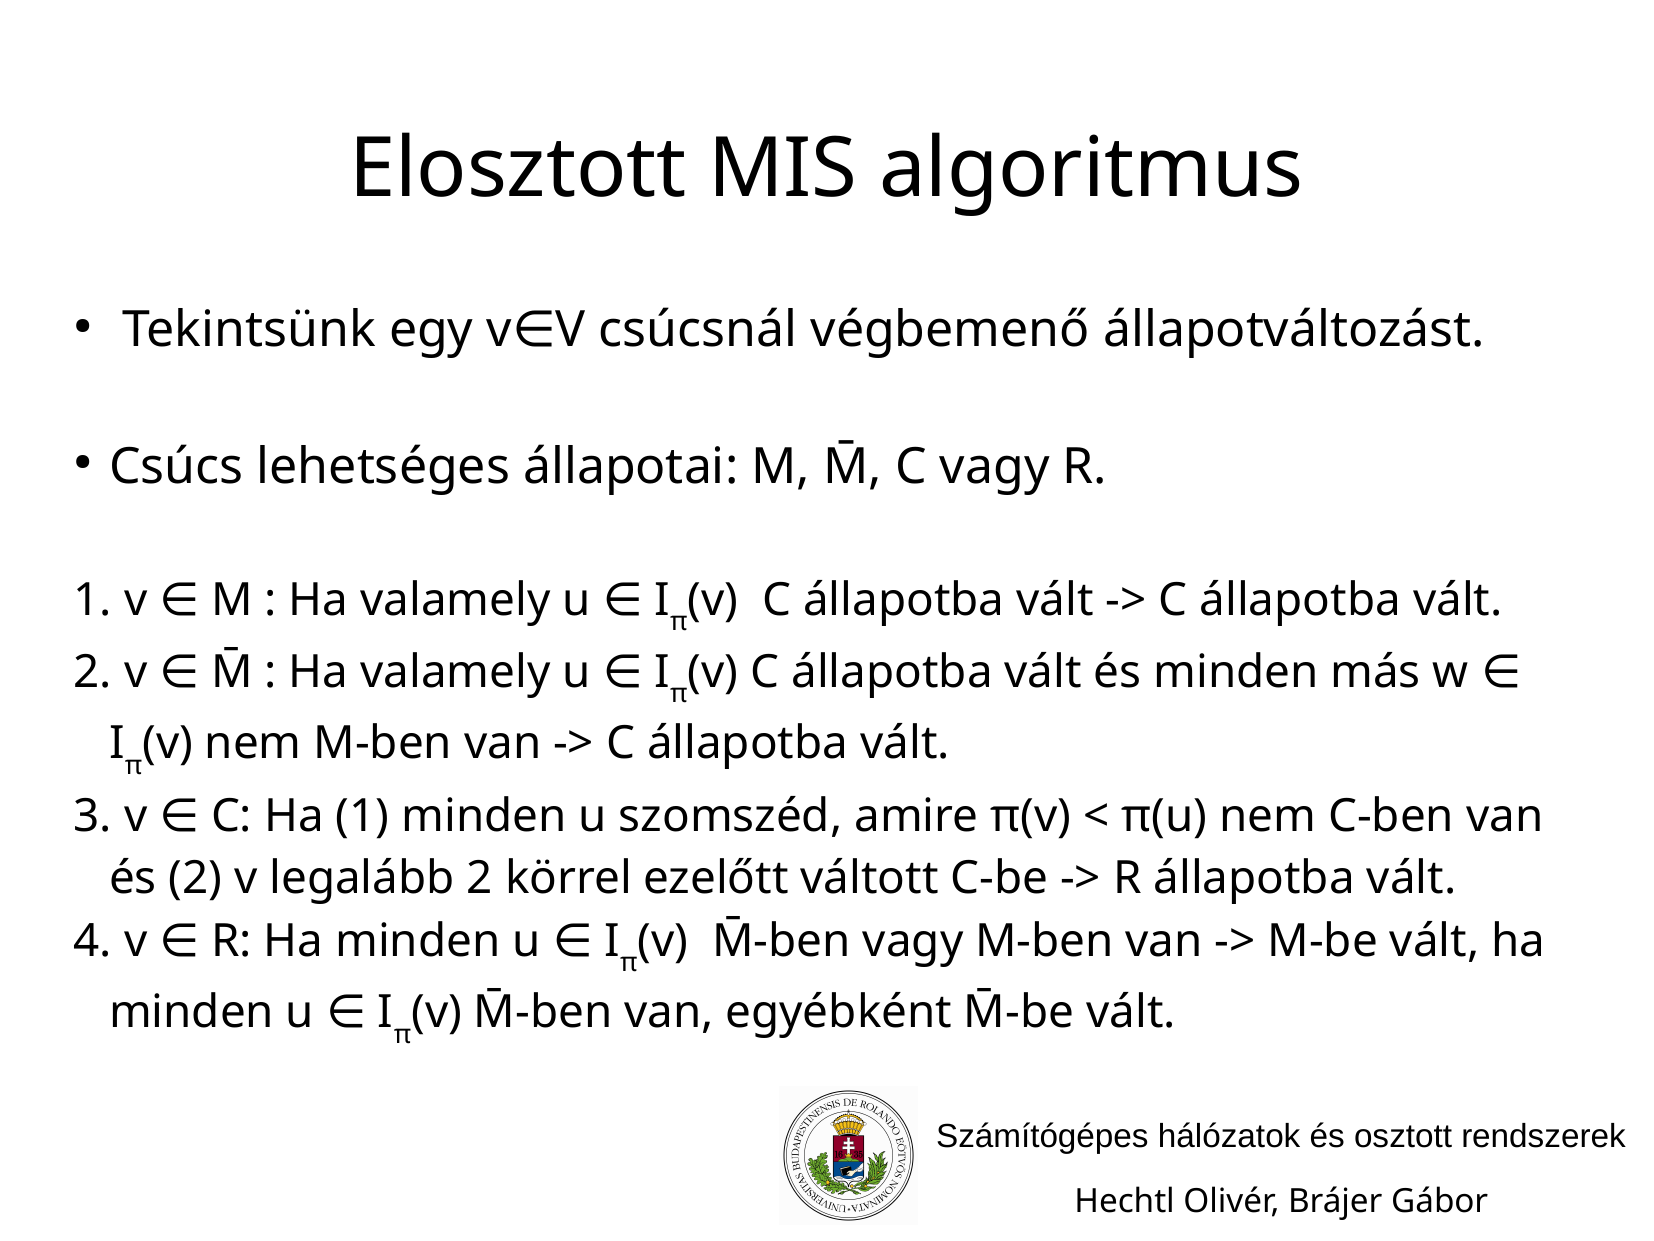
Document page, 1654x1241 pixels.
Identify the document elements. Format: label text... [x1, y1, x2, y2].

text_box Tekintsünk egy v∈V csúcsnál végbemenő állapotváltozást. Csúcs lehetséges állapotai: M, M̄, C vagy R. v ∈ M : Ha valamely u ∈ Iπ(v) C állapotba vált -> C állapotba vált. v ∈ M̄ : Ha valamely u ∈ Iπ(v) C állapotba vált és minden más w ∈ Iπ(v) nem M-ben van -> C állapotba vált. v ∈ C: Ha (1) minden u szomszéd, amire π(v) < π(u) nem C-ben van és (2) v legalább 2 körrel ezelőtt váltott C-be -> R állapotba vált. v ∈ R: Ha minden u ∈ Iπ(v) M̄-ben vagy M-ben van -> M-be vált, ha minden u ∈ Iπ(v) M̄-ben van, egyébként M̄-be vált. [59, 285, 1583, 954]
picture [779, 1086, 918, 1225]
text_box Számítógépes hálózatok és osztott rendszerek [921, 1110, 1654, 1170]
text_box Hechtl Olivér, Brájer Gábor [944, 1169, 1619, 1223]
title Elosztott MIS algoritmus [82, 82, 1571, 246]
